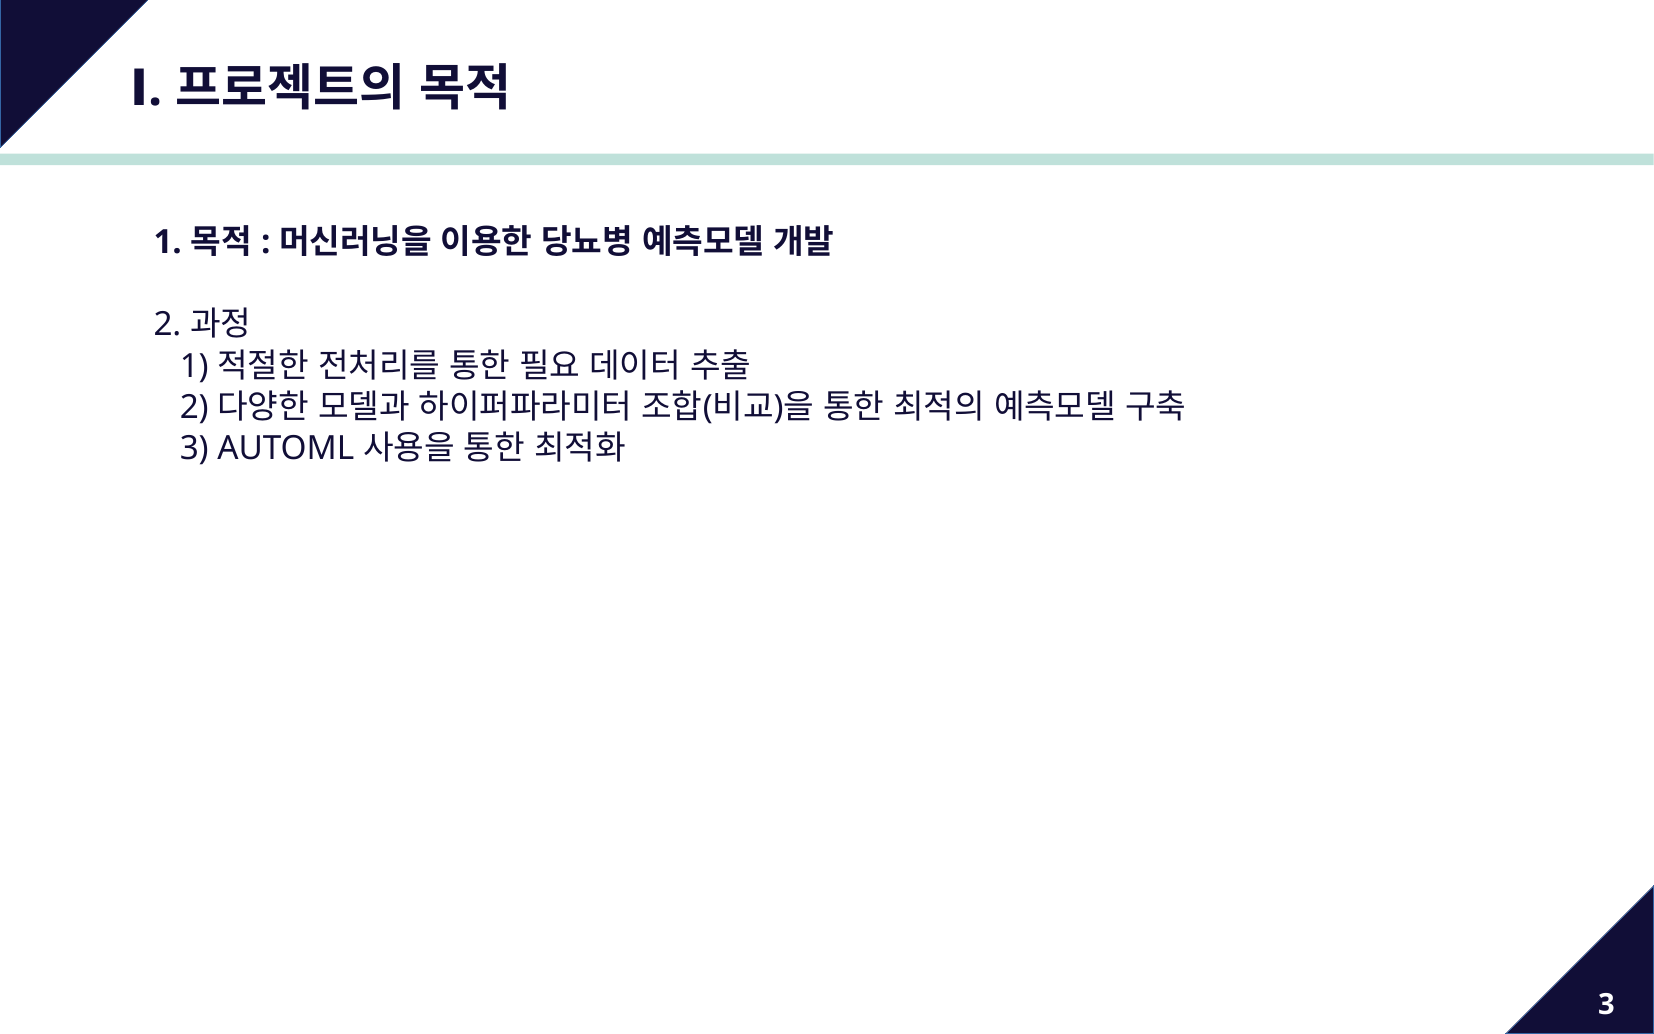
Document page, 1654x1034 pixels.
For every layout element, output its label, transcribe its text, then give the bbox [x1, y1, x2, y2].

text_box <숫자> [1541, 974, 1654, 1033]
list 1. 목적 : 머신러닝을 이용한 당뇨병 예측모델 개발 2. 과정 1) 적절한 전처리를 통한 필요 데이터 추출 2) 다양한 모델과 하이퍼파라미터 조합(비교)을 통한 최적의 예측모델 구축 3) AUTOML 사용을 통한 최적화 [82, 177, 1571, 975]
title Ⅰ. 프로젝트의 목적 [129, 41, 1618, 148]
